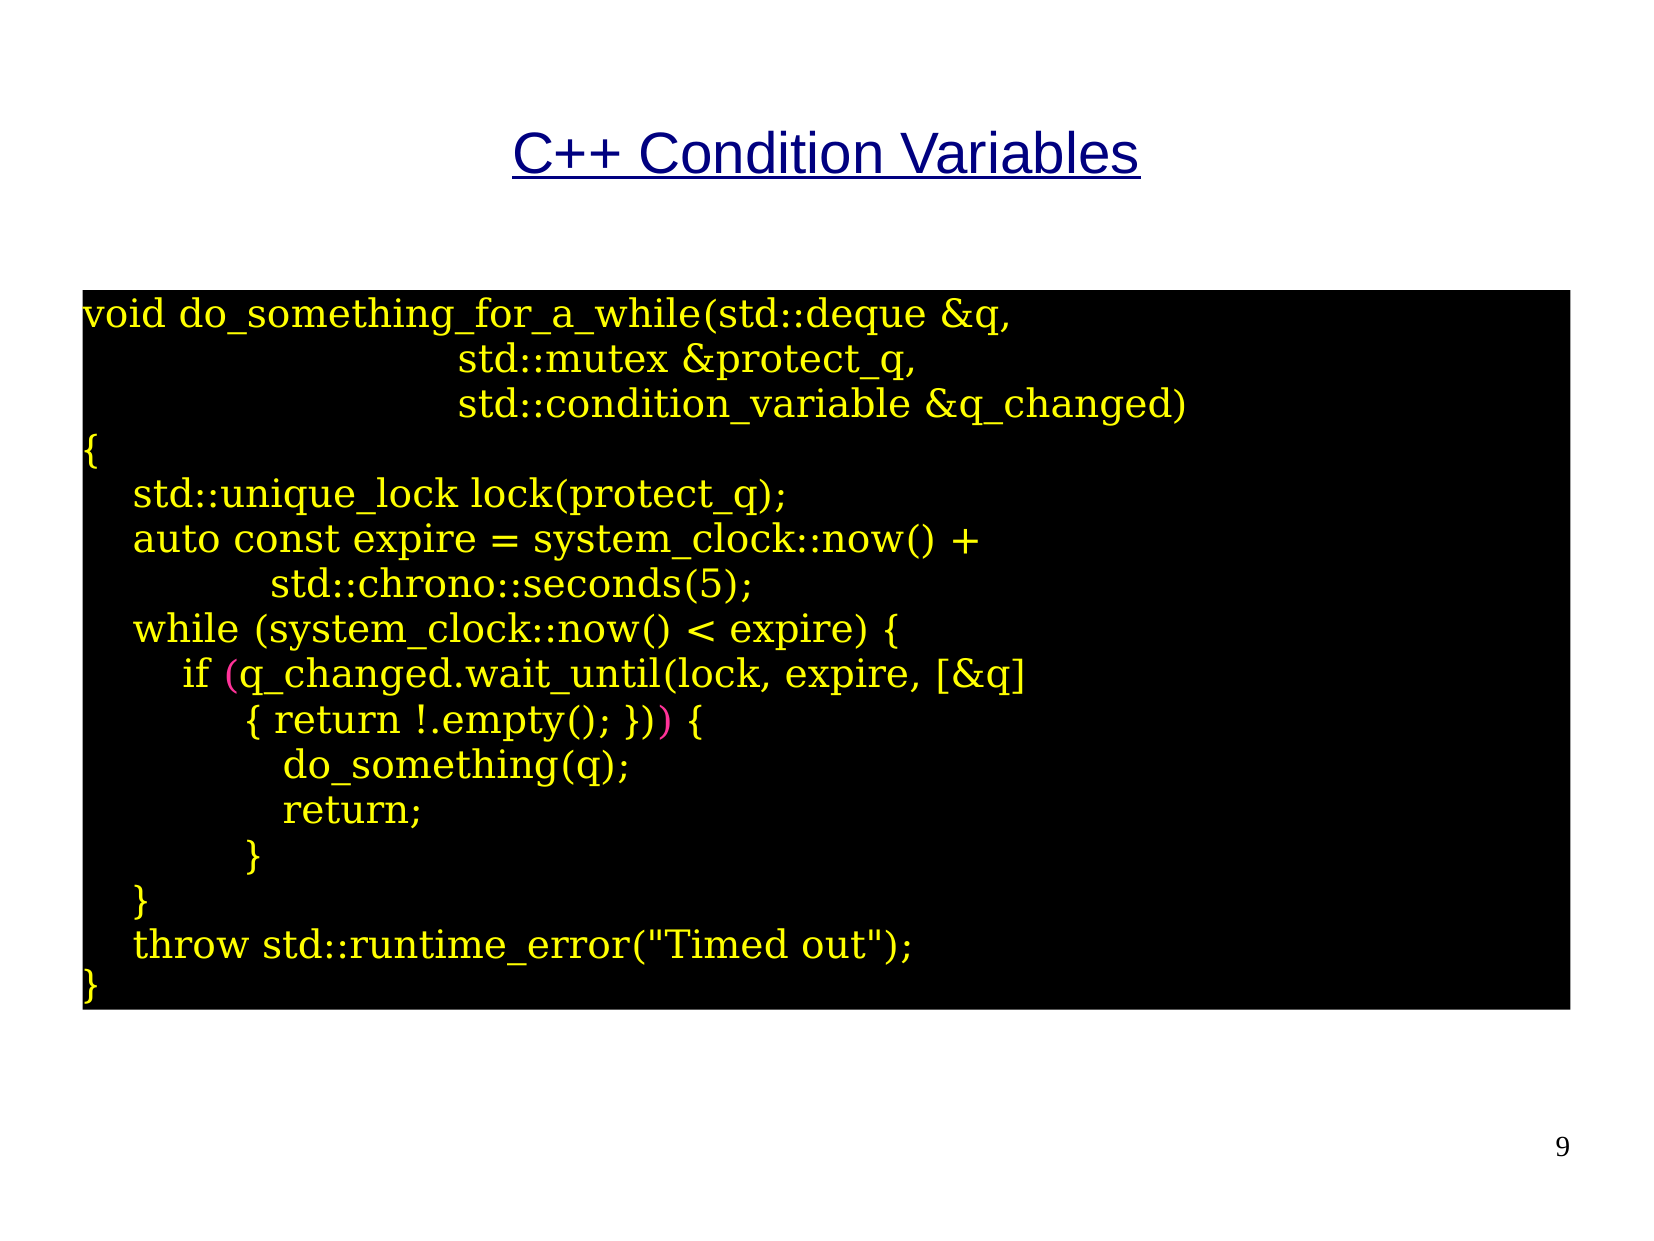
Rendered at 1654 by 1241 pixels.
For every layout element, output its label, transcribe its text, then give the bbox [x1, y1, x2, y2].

list void do_something_for_a_while(std::deque &q, std::mutex &protect_q, std::condition_variable &q_changed) { std::unique_lock lock(protect_q); auto const expire = system_clock::now() + std::chrono::seconds(5); while (system_clock::now() < expire) { if (q_changed.wait_until(lock, expire, [&q] { return !.empty(); })) { do_something(q); return; } } throw std::runtime_error("Timed out"); } [82, 290, 1571, 1010]
title C++ Condition Variables [82, 49, 1571, 257]
